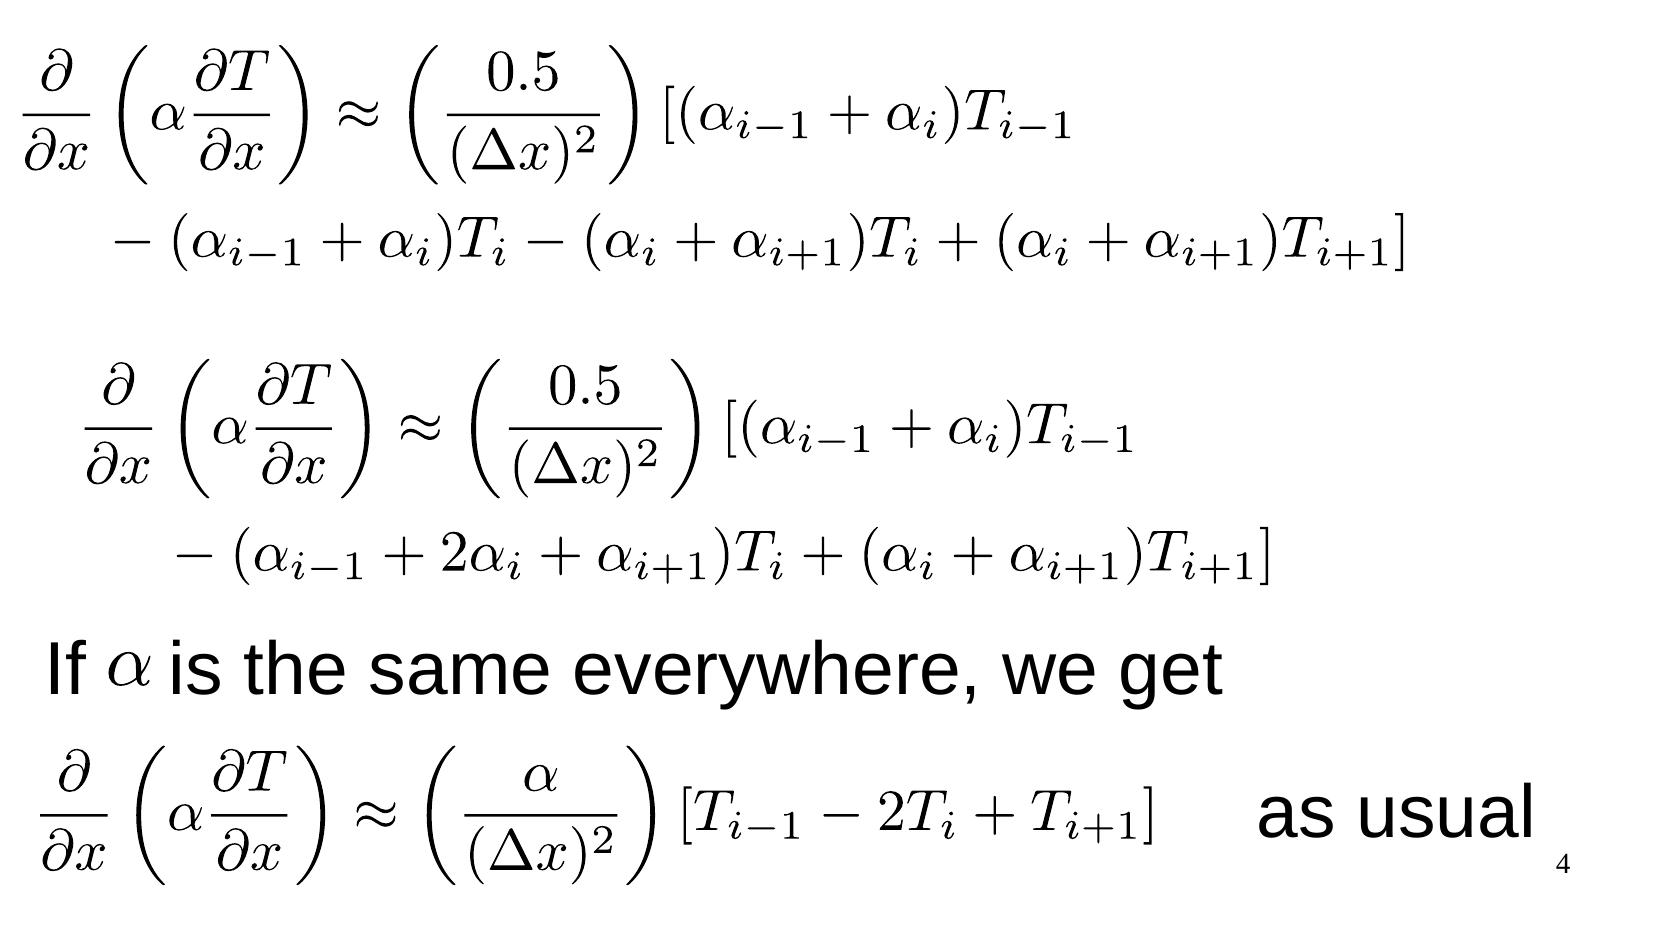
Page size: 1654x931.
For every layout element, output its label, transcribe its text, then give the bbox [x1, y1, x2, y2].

text_box [105, 651, 154, 686]
text_box If is the same everywhere, we get [30, 618, 1576, 718]
text_box as usual [1241, 762, 1587, 861]
text_box [22, 45, 1411, 272]
text_box [84, 358, 1276, 586]
text_box [40, 745, 1159, 886]
